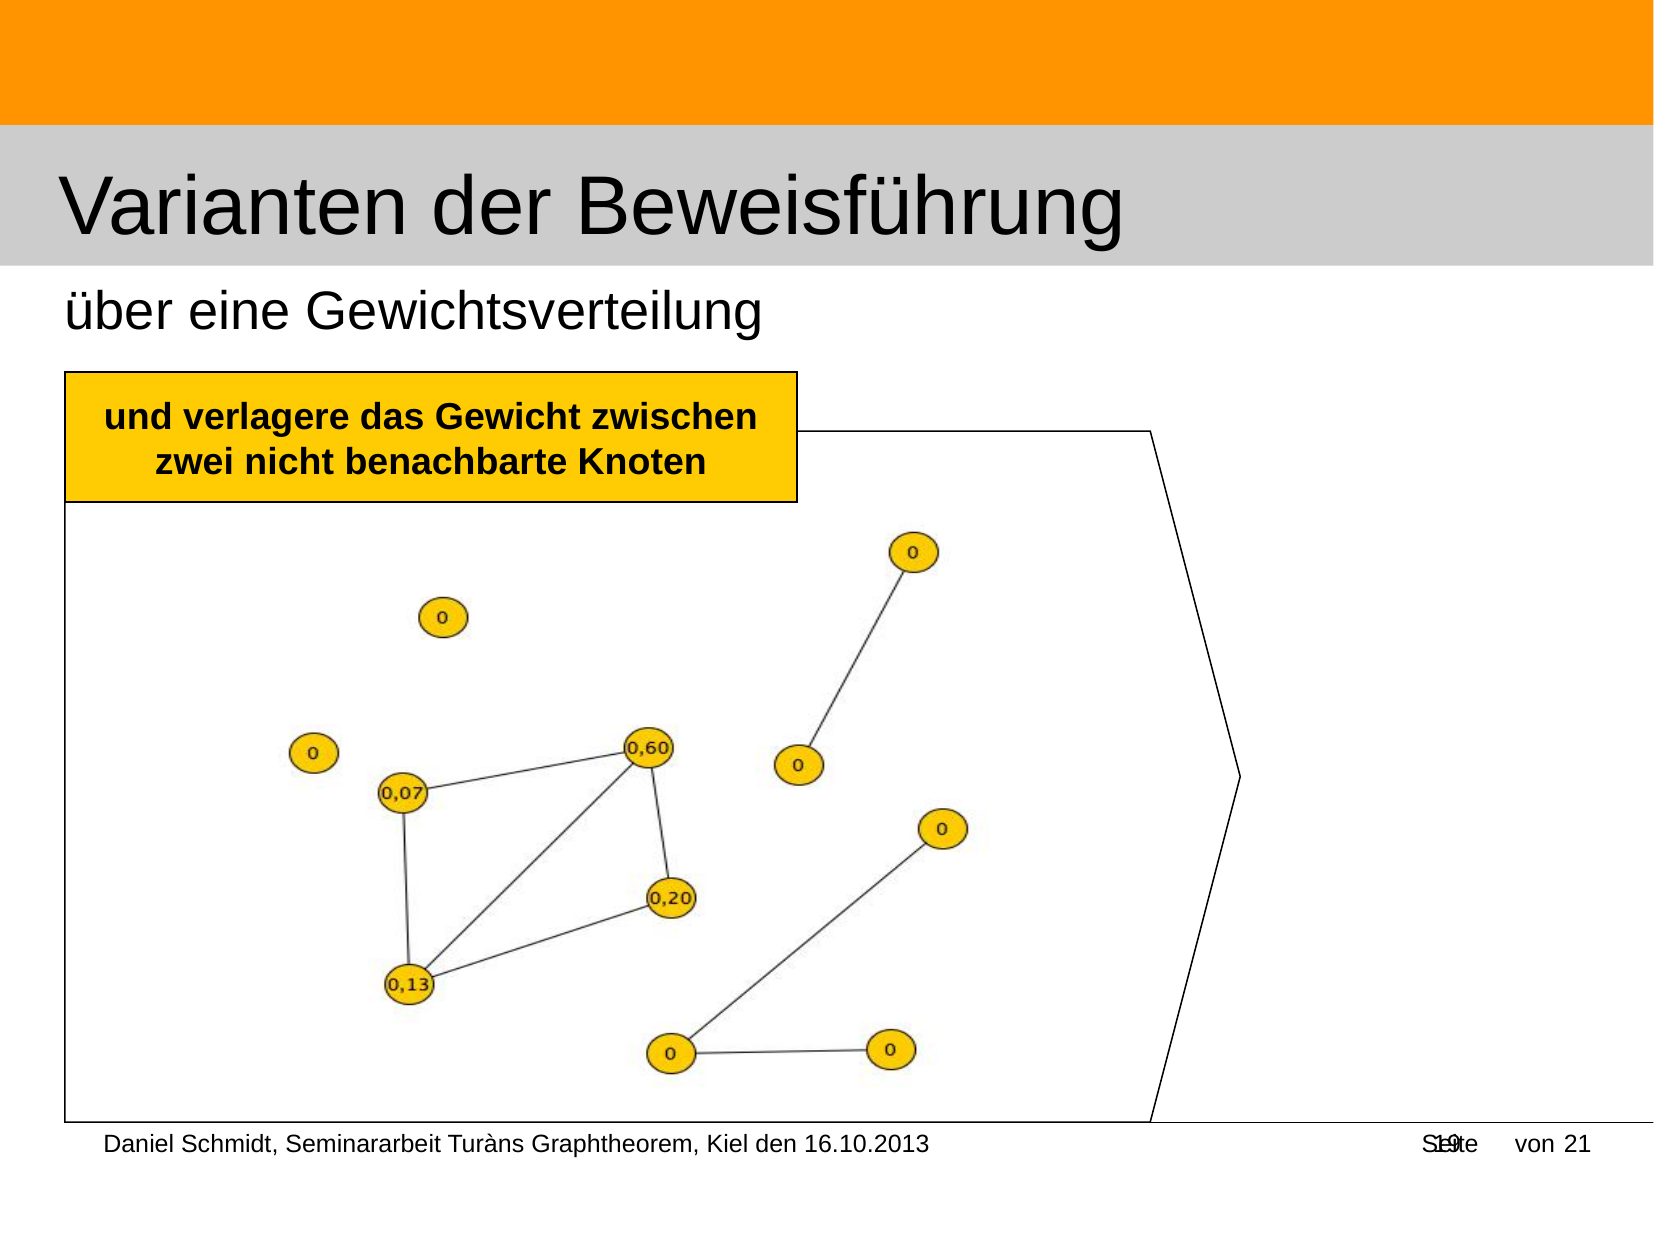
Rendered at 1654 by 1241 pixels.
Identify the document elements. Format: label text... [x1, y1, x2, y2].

title über eine Gewichtsverteilung [56, 238, 1365, 349]
picture [265, 512, 991, 1093]
text_box 21 [1549, 1121, 1654, 1193]
text_box Seite [1406, 1122, 1418, 1165]
text_box Daniel Schmidt, Seminararbeit Turàns Graphtheorem, Kiel den 16.10.2013 [88, 1122, 975, 1165]
text_box [64, 431, 1241, 1123]
title Varianten der Beweisführung [50, 143, 1359, 260]
text_box <Nummer> [1418, 1122, 1549, 1165]
text_box und verlagere das Gewicht zwischen zwei nicht benachbarte Knoten [64, 372, 798, 502]
